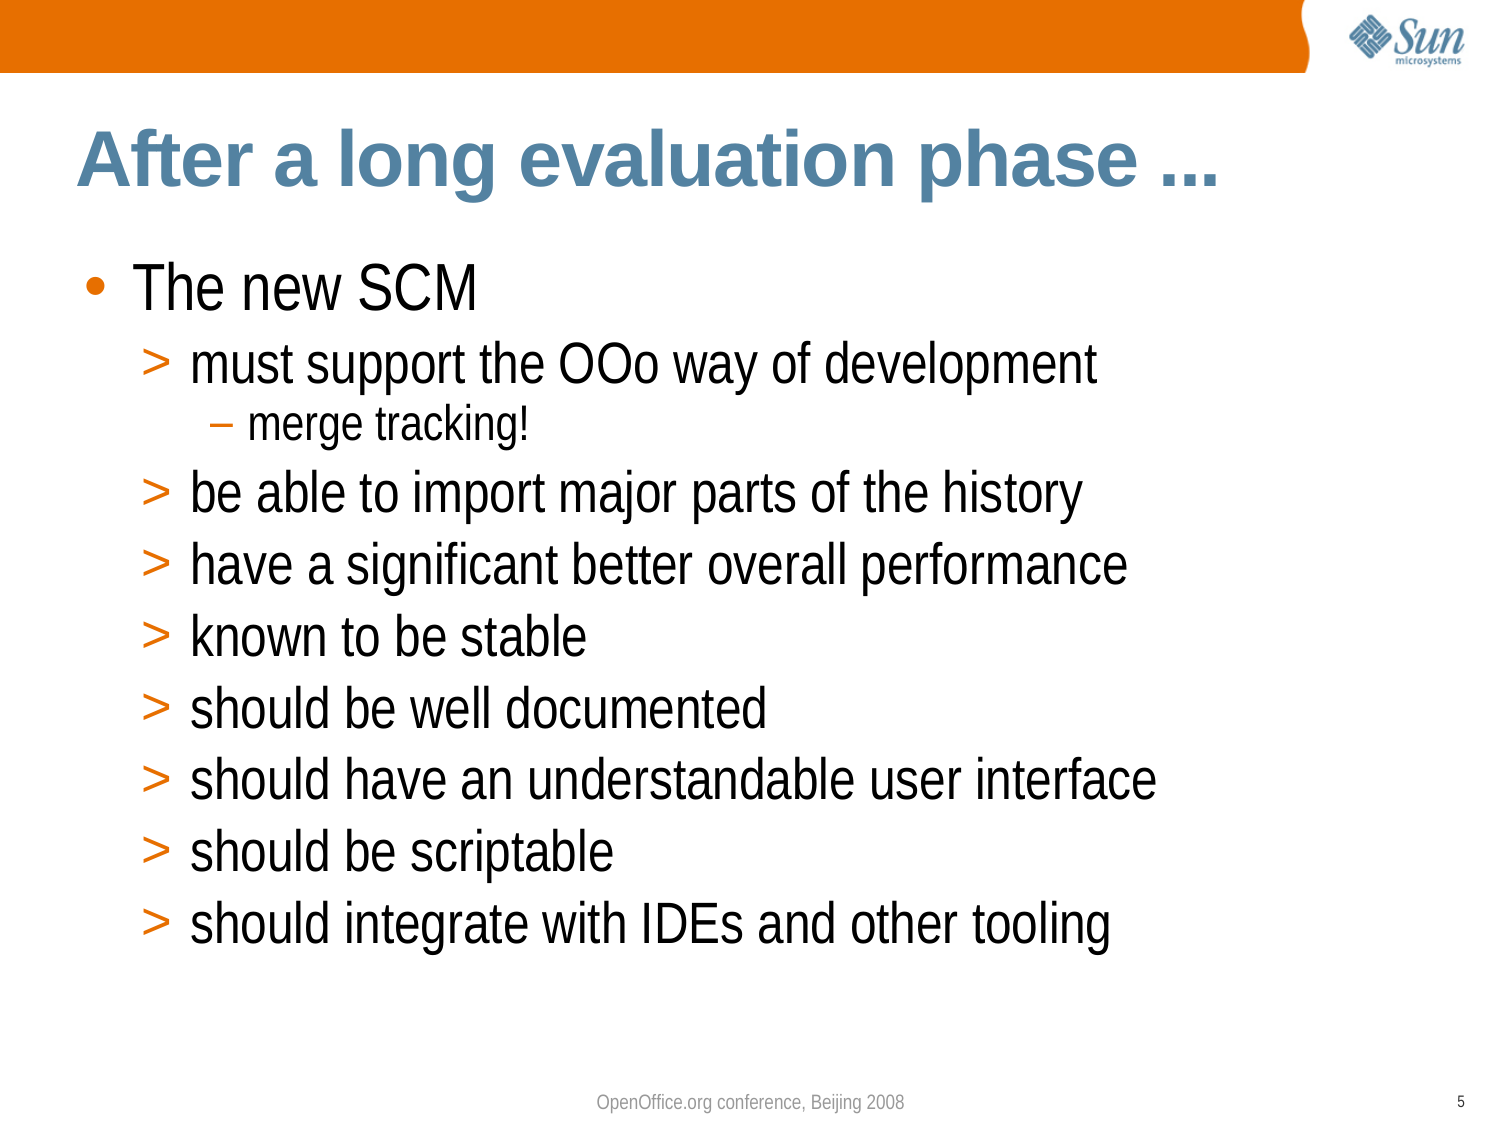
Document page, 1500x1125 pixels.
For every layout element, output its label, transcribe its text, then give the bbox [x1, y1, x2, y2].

list The new SCM must support the OOo way of development merge tracking! be able to import major parts of the history have a significant better overall performance known to be stable should be well documented should have an understandable user interface should be scriptable should integrate with IDEs and other tooling [64, 258, 1401, 1062]
picture [0, 0, 1500, 73]
title After a long evaluation phase ... [75, 123, 1437, 227]
